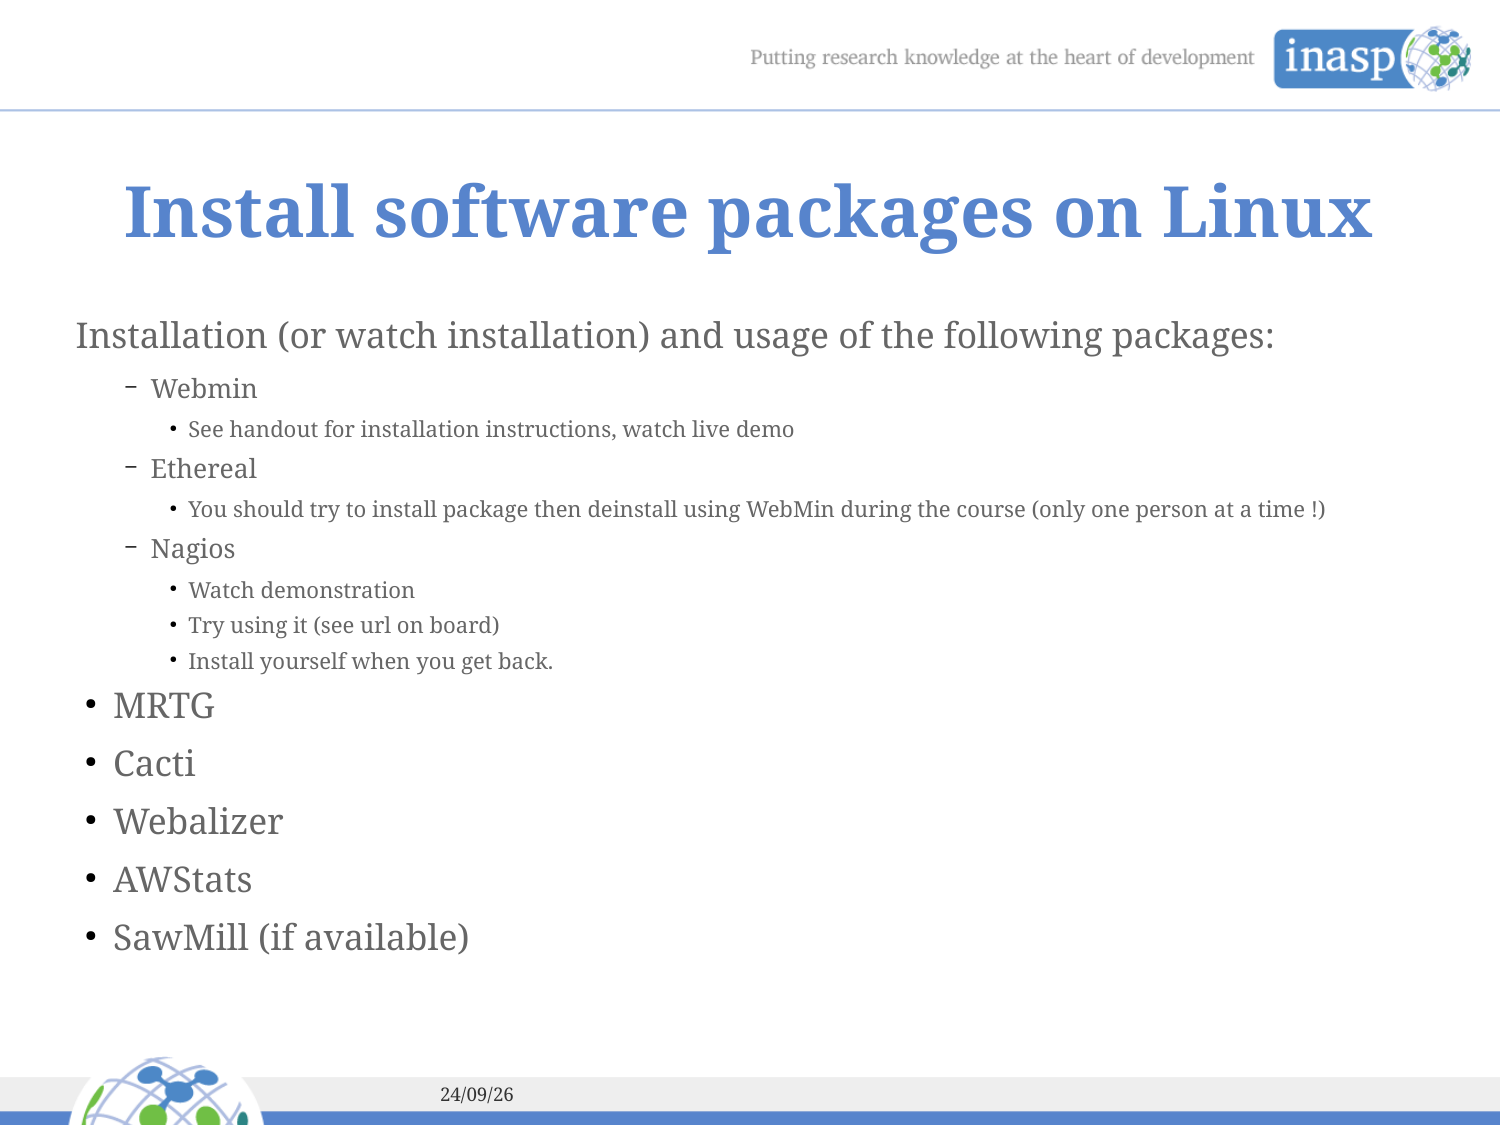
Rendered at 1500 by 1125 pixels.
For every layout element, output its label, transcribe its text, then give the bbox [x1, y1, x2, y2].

title Install software packages on Linux [75, 129, 1426, 313]
list Installation (or watch installation) and usage of the following packages: Webmin See handout for installation instructions, watch live demo Ethereal You should try to install package then deinstall using WebMin during the course (only one person at a time !) Nagios Watch demonstration Try using it (see url on board) Install yourself when you get back. MRTG Cacti Webalizer AWStats SawMill (if available) [75, 313, 1426, 967]
picture [0, 0, 1500, 1125]
